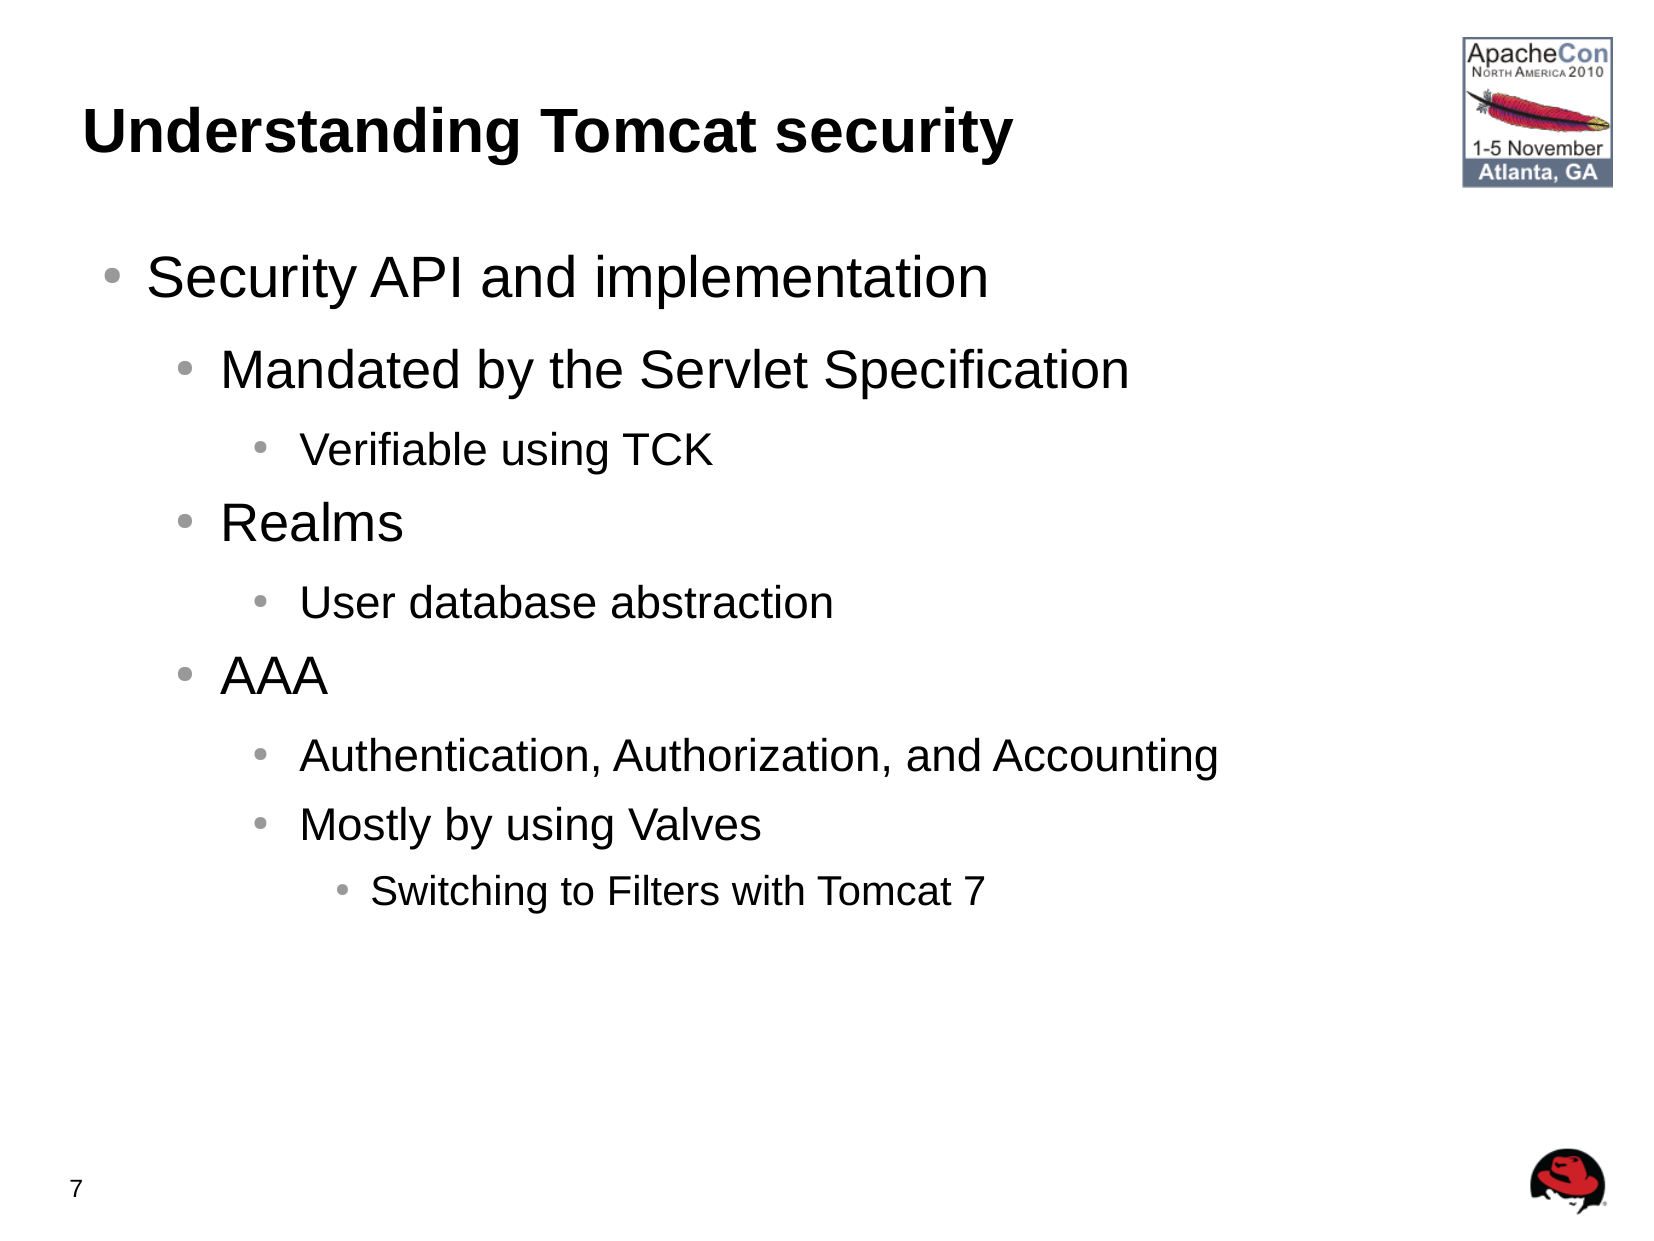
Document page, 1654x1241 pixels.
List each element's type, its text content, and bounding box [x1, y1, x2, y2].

picture [1462, 37, 1613, 188]
list Security API and implementation Mandated by the Servlet Specification Verifiable using TCK Realms User database abstraction AAA Authentication, Authorization, and Accounting Mostly by using Valves Switching to Filters with Tomcat 7 [86, 244, 1576, 1024]
title Understanding Tomcat security [82, 45, 1571, 218]
picture [1529, 1146, 1613, 1224]
